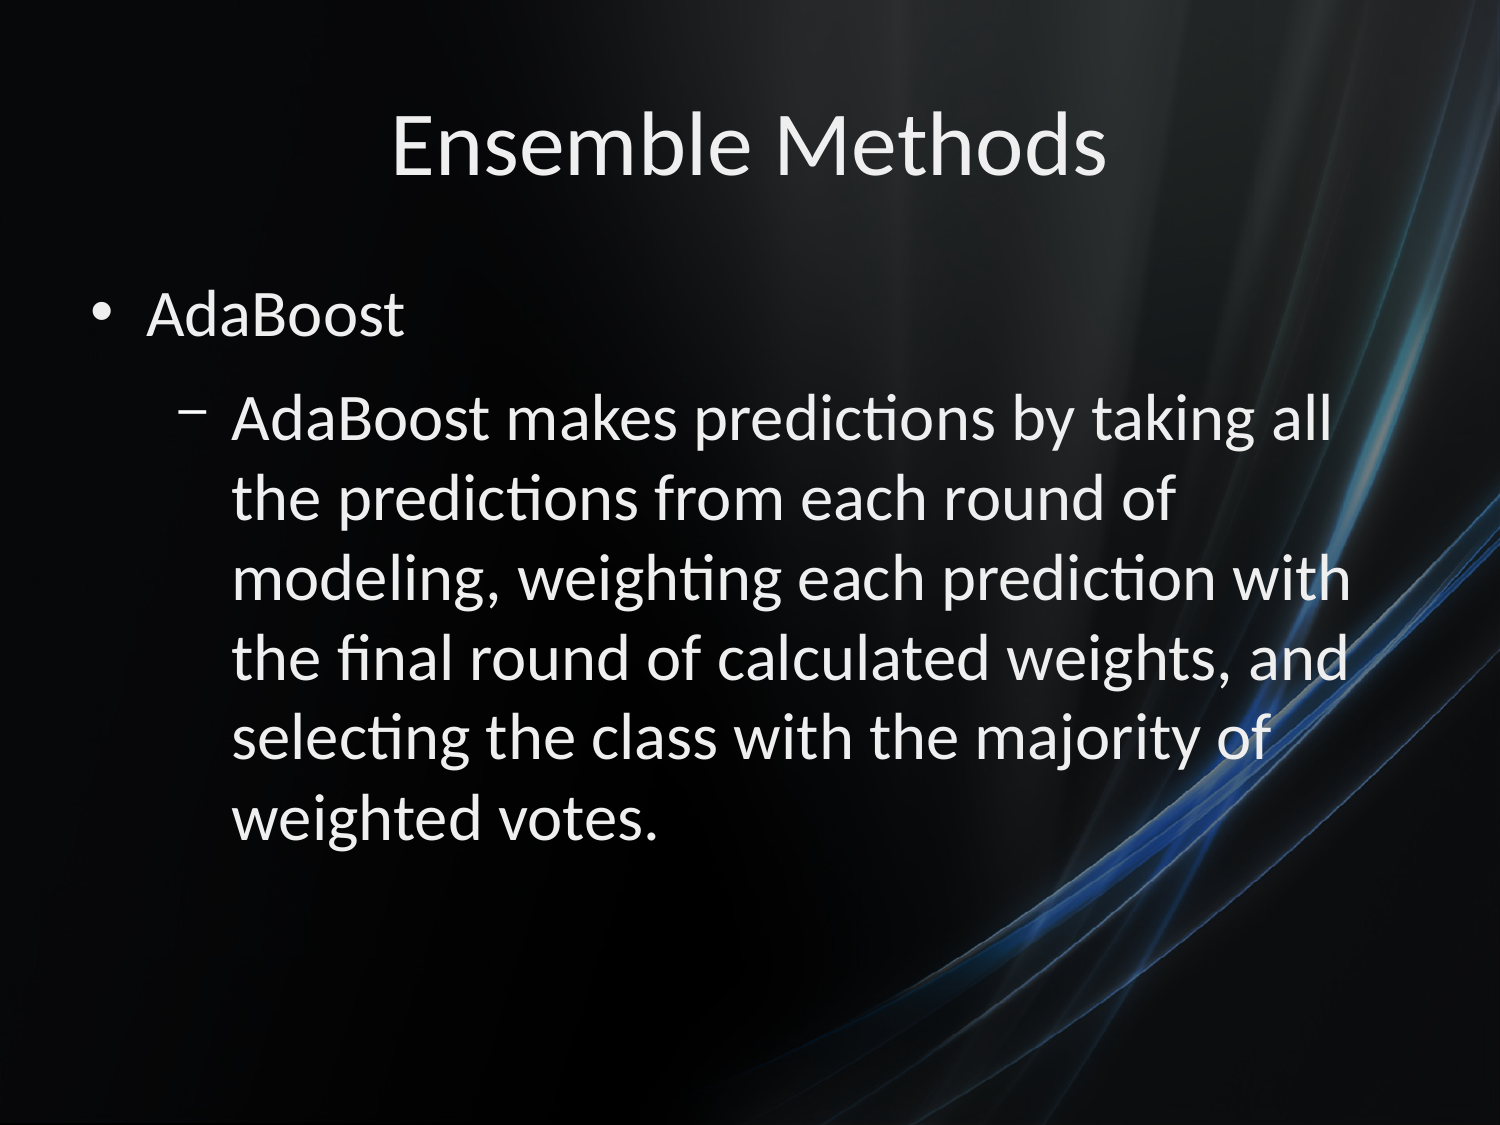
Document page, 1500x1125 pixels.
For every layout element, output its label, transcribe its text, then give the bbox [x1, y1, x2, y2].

picture [0, 0, 1500, 1125]
title Ensemble Methods [75, 45, 1425, 233]
list AdaBoost AdaBoost makes predictions by taking all the predictions from each round of modeling, weighting each prediction with the final round of calculated weights, and selecting the class with the majority of weighted votes. [75, 262, 1425, 1005]
